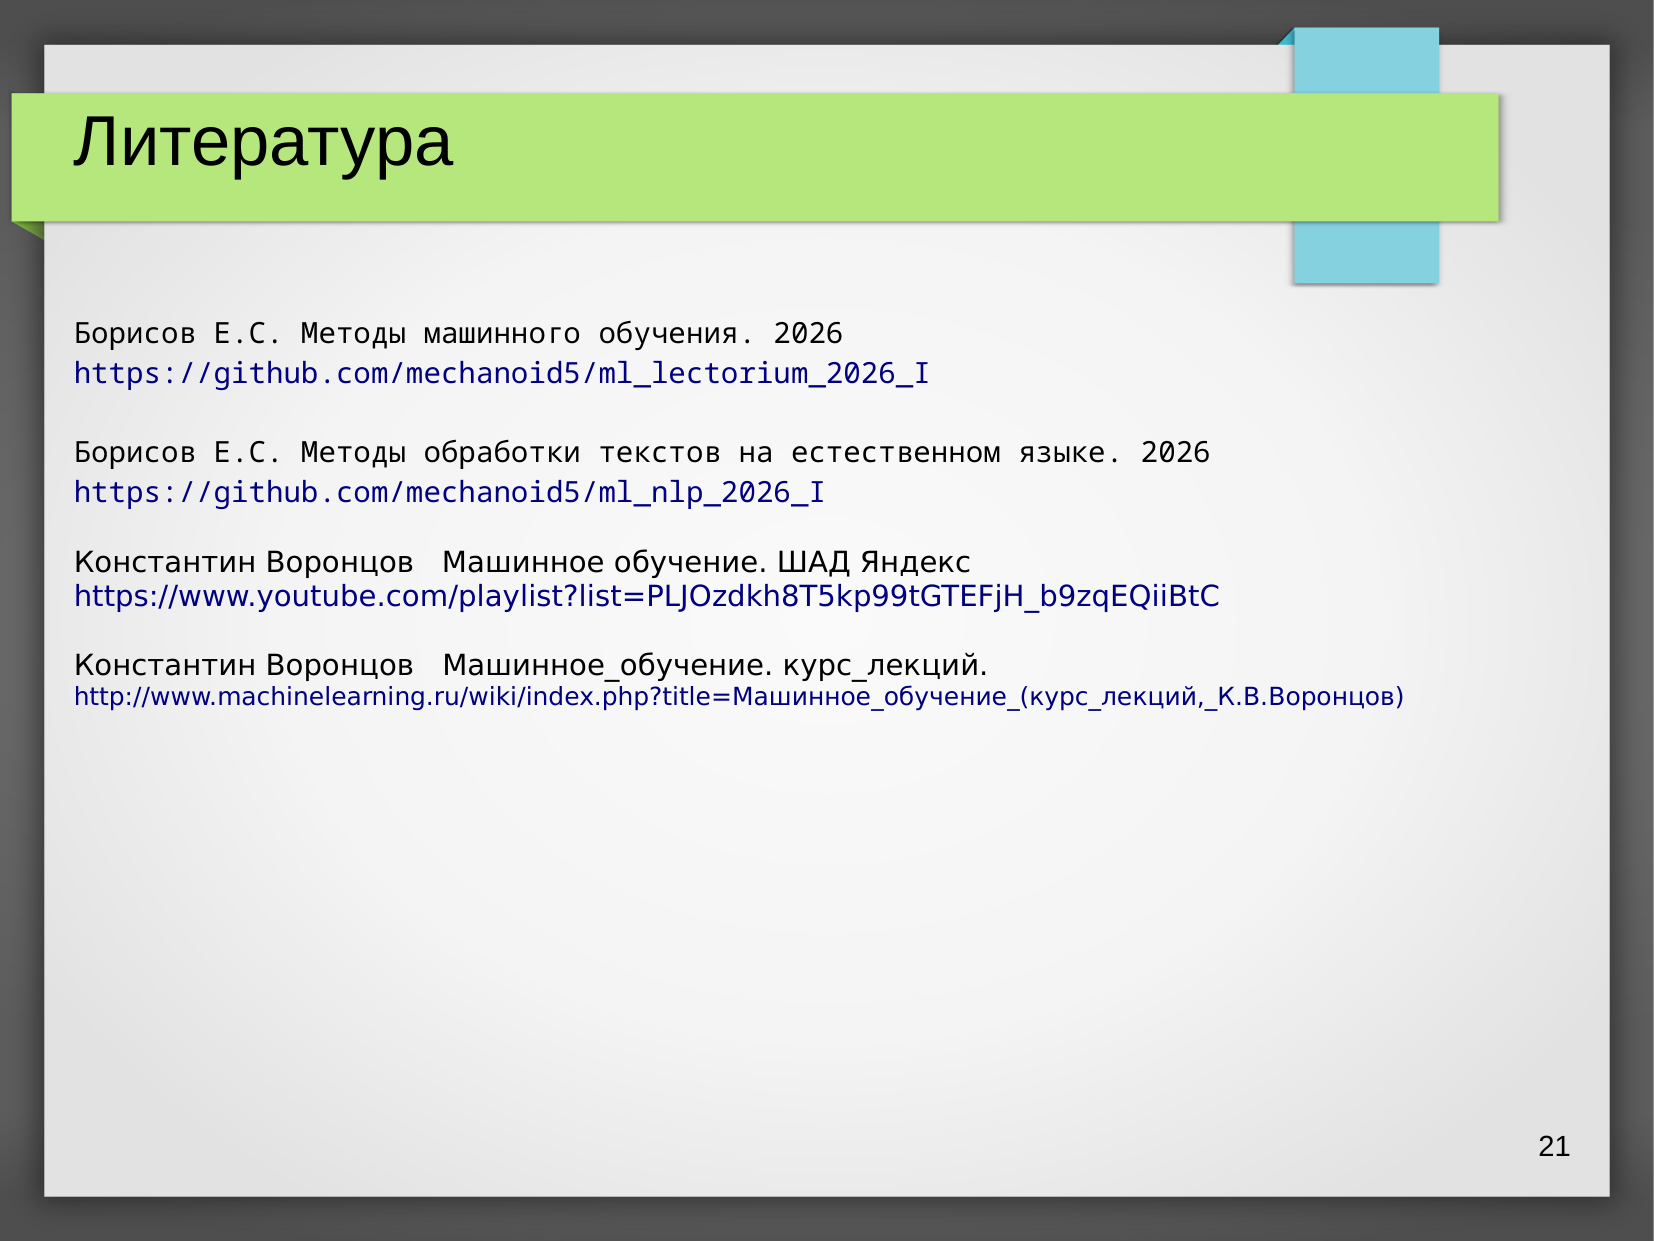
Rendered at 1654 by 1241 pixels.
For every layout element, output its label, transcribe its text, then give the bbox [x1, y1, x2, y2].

text_box Литература [59, 94, 1004, 189]
picture [0, 0, 1654, 1241]
text_box Борисов Е.С. Методы машинного обучения. 2026 https://github.com/mechanoid5/ml_lectorium_2026_I Борисов Е.С. Методы обработки текстов на естественном языке. 2026 https://github.com/mechanoid5/ml_nlp_2026_I Константин Воронцов Машинное обучение. ШАД Яндекс https://www.youtube.com/playlist?list=PLJOzdkh8T5kp99tGTEFjH_b9zqEQiiBtC Константин Воронцов Машинное_обучение. курс_лекций. http://www.machinelearning.ru/wiki/index.php?title=Машинное_обучение_(курс_лекций,_К.В.Воронцов) [59, 259, 1595, 852]
